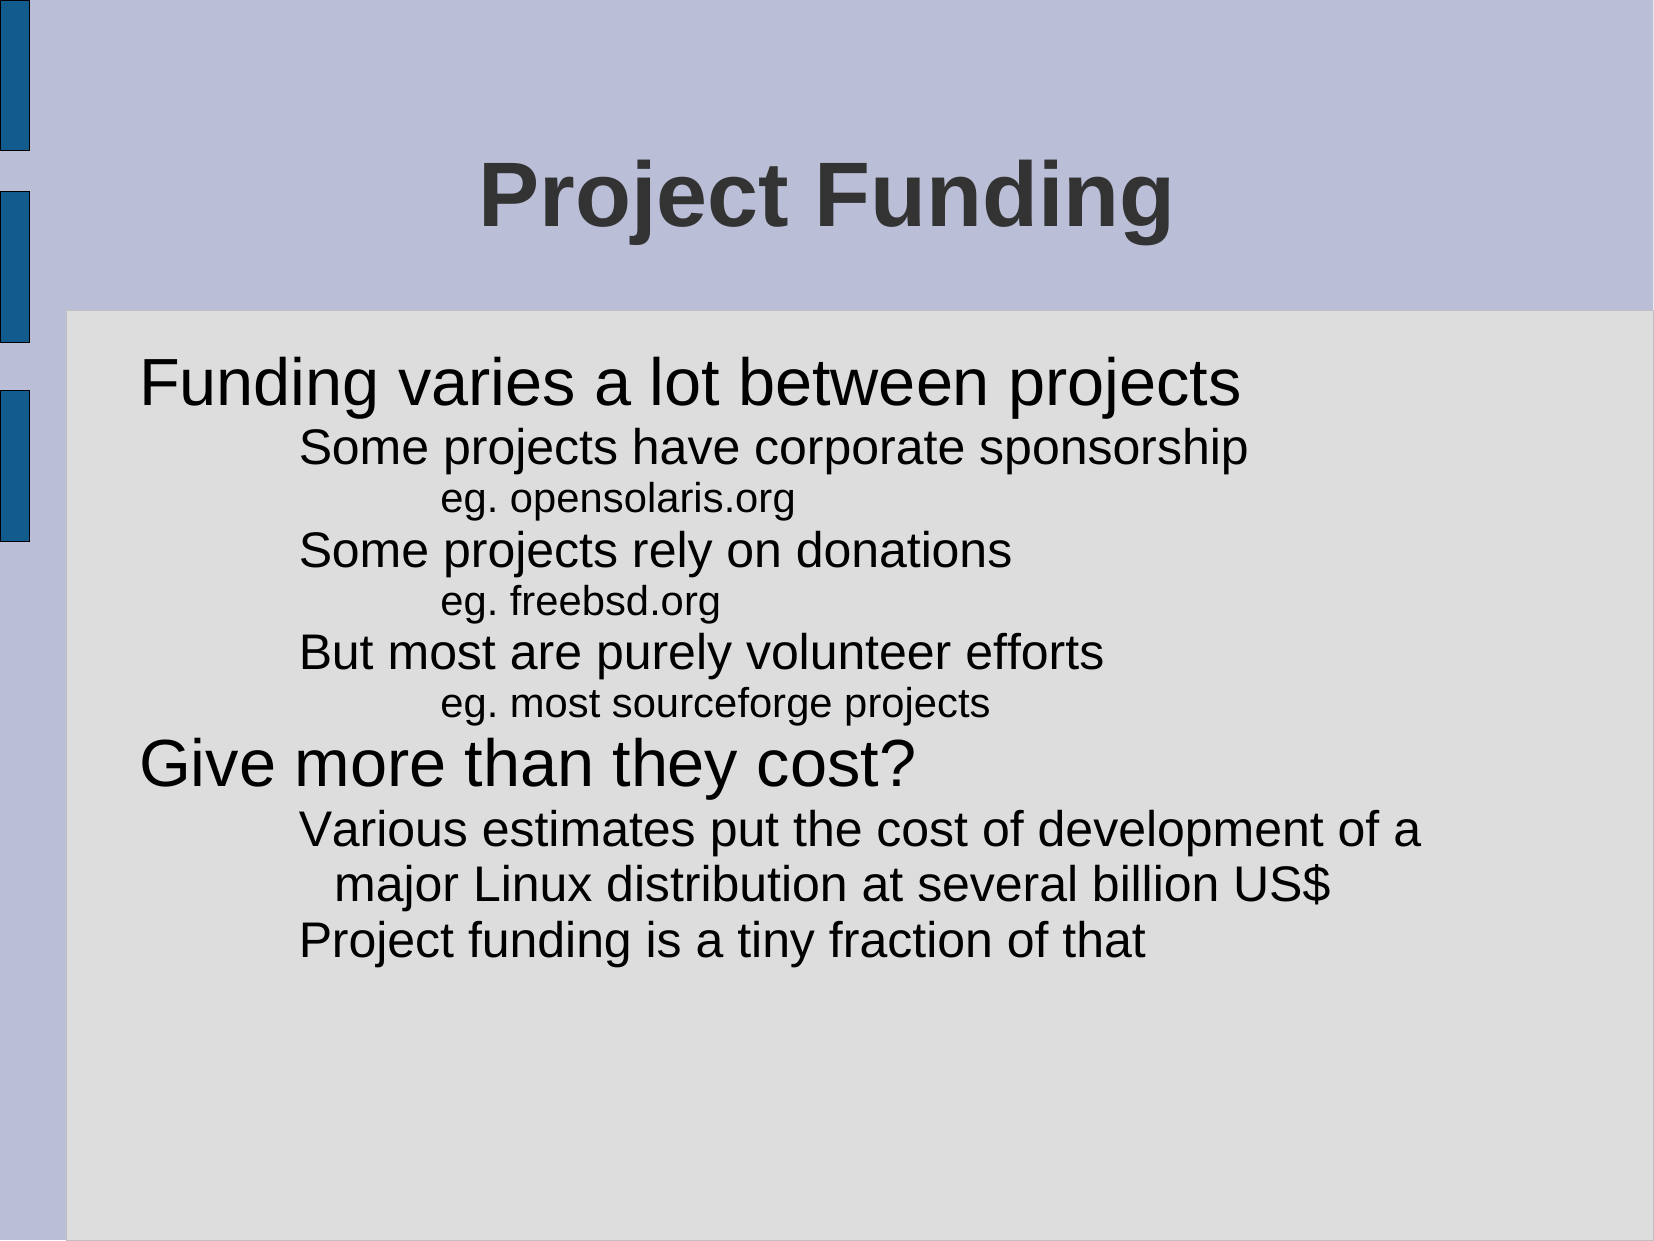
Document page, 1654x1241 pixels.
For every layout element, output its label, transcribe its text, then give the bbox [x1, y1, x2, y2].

title Project Funding [121, 98, 1534, 291]
list Funding varies a lot between projects Some projects have corporate sponsorship eg. opensolaris.org Some projects rely on donations eg. freebsd.org But most are purely volunteer efforts eg. most sourceforge projects Give more than they cost? Various estimates put the cost of development of a major Linux distribution at several billion US$ Project funding is a tiny fraction of that [121, 344, 1534, 1112]
